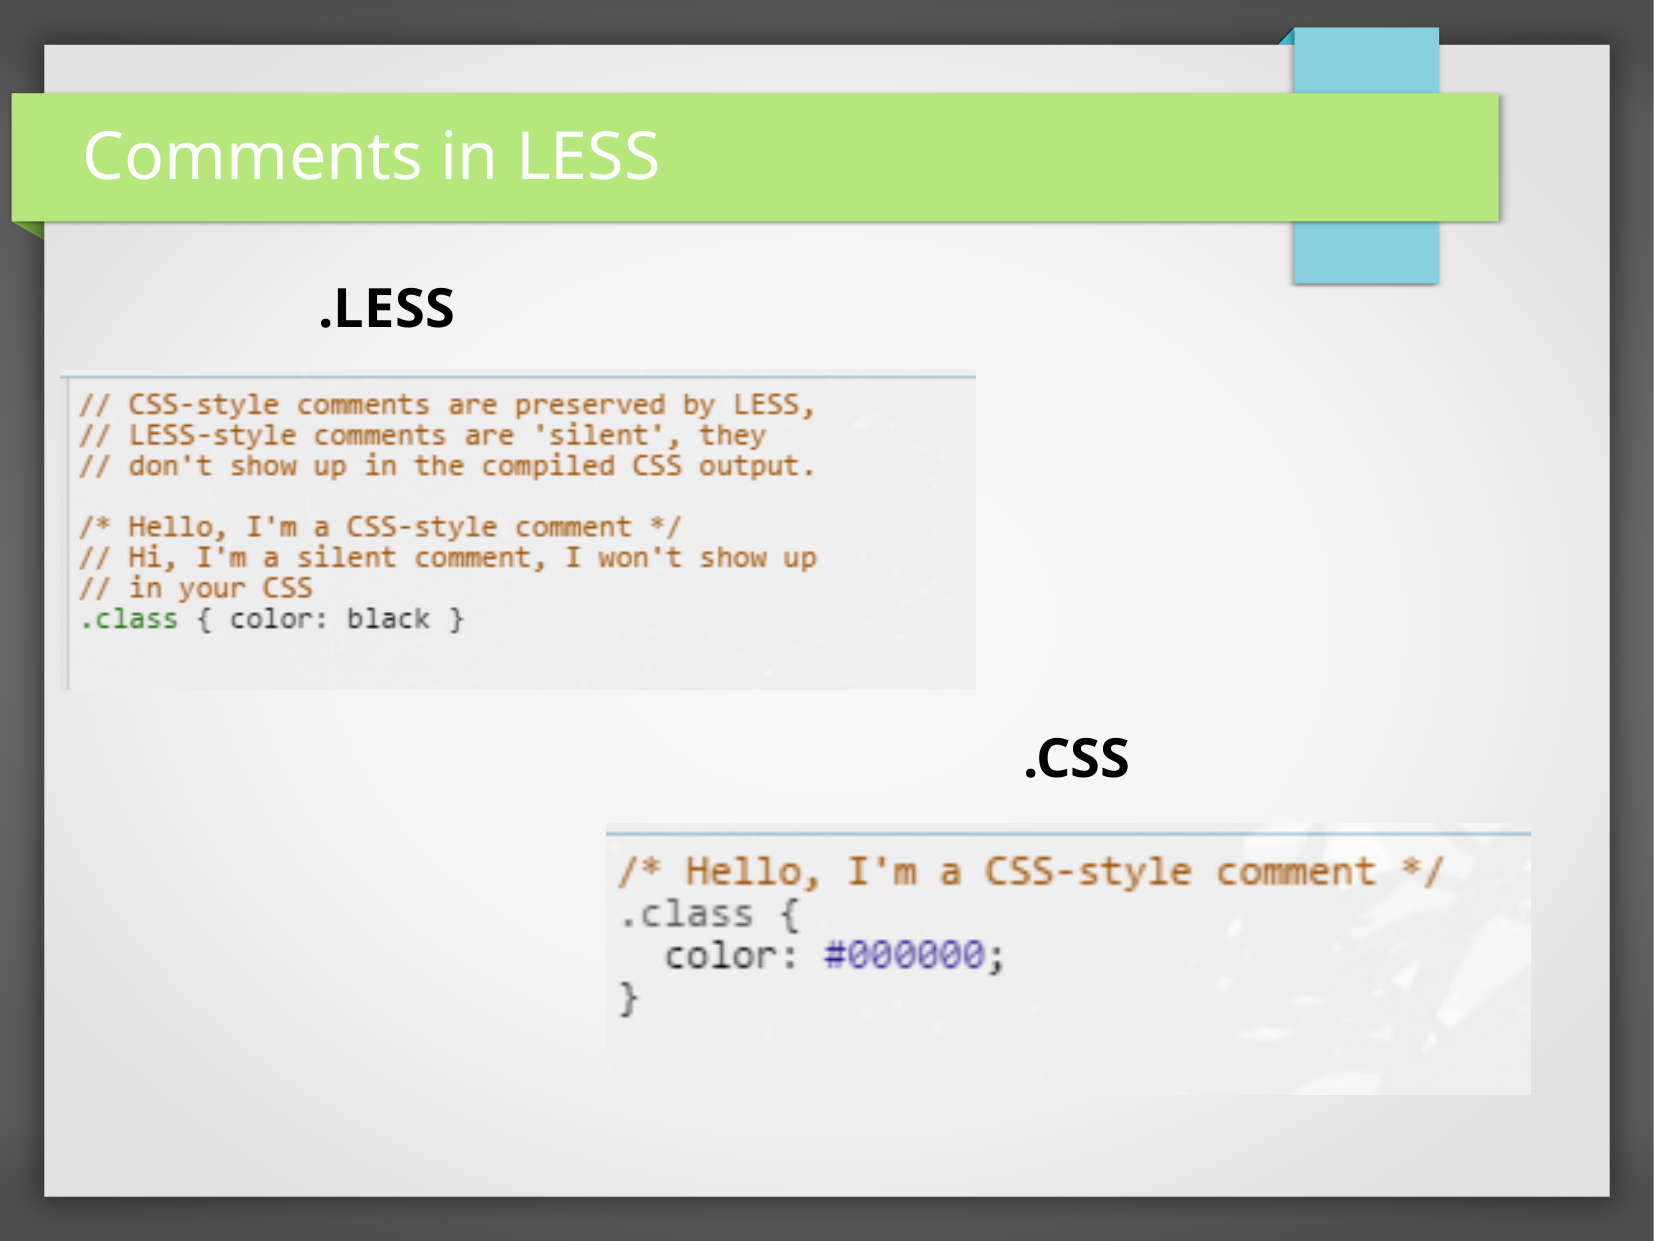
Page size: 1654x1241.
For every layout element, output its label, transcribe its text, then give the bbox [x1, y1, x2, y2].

list .CSS [952, 720, 1246, 801]
title Comments in LESS [82, 94, 1264, 213]
list .LESS [247, 270, 541, 351]
picture [0, 0, 1654, 1241]
